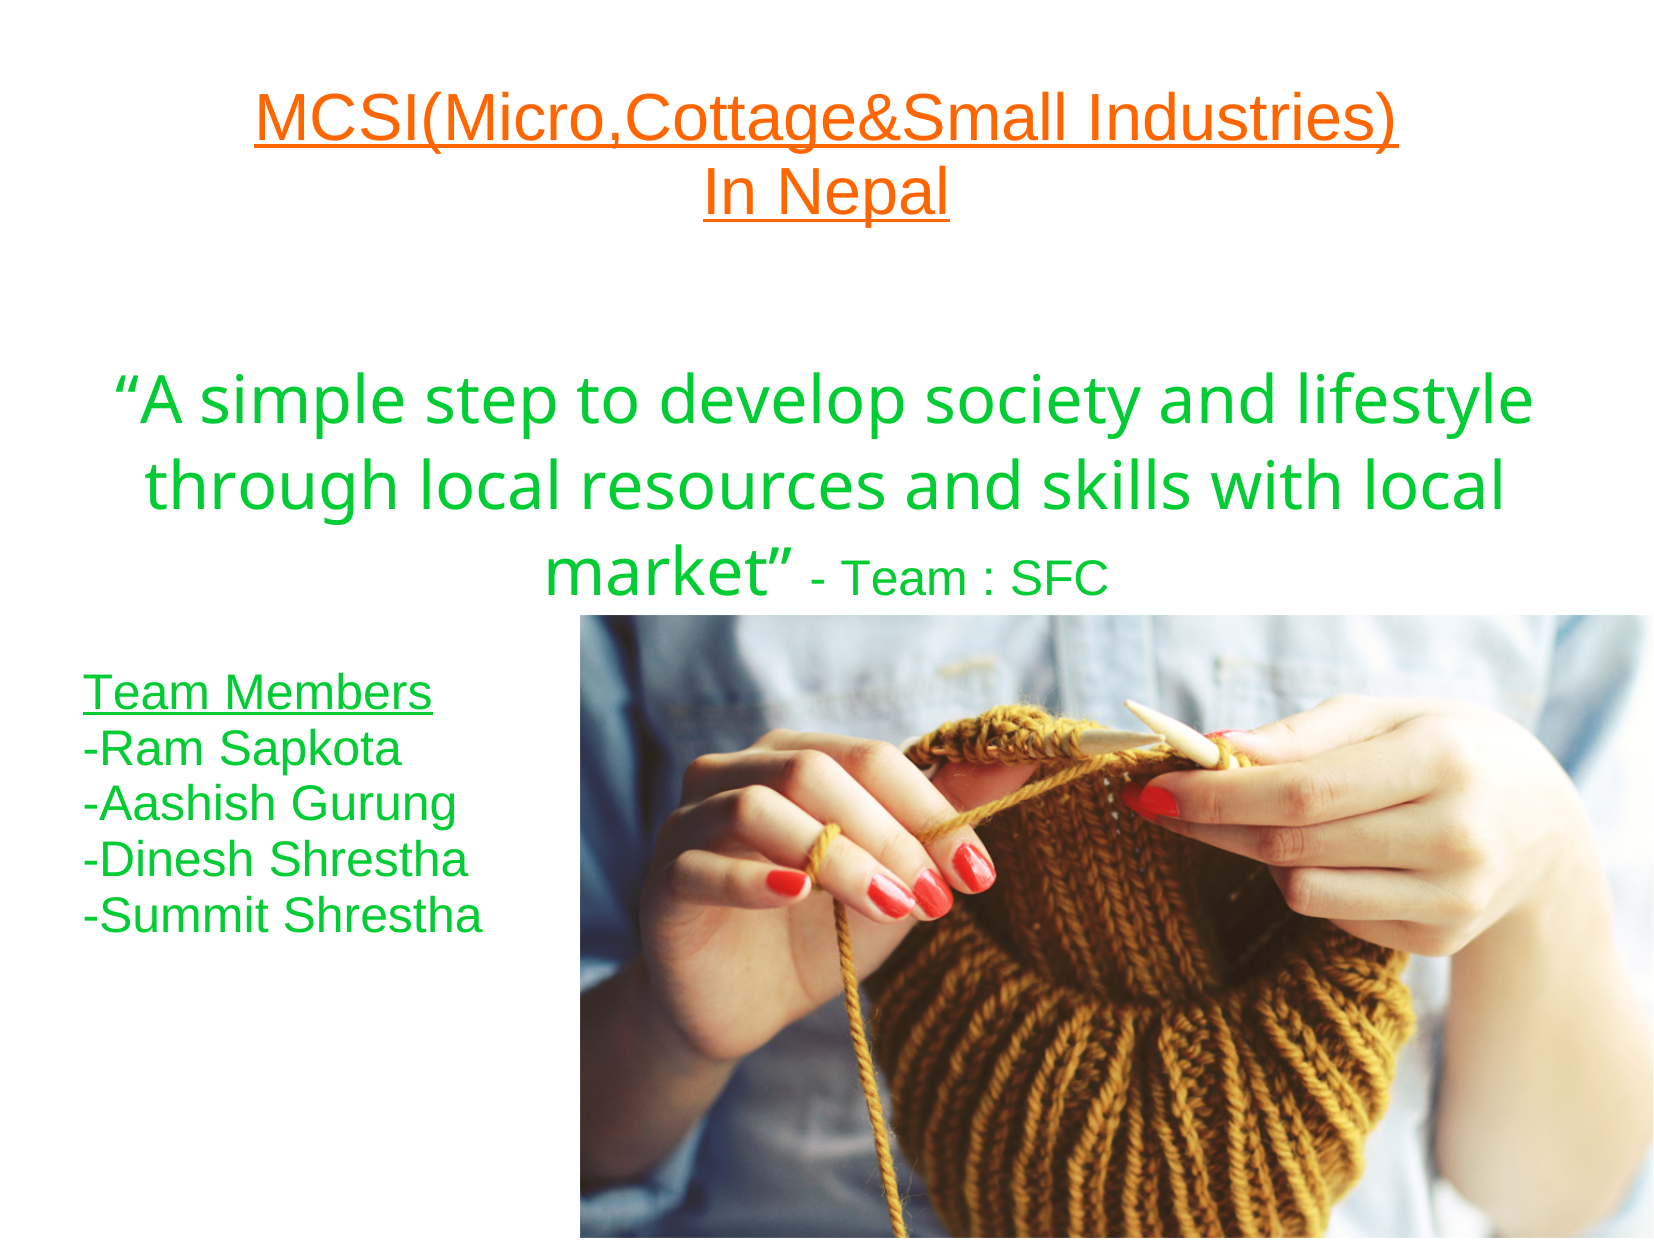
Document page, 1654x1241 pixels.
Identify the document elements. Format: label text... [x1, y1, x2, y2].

title MCSI(Micro,Cottage&Small Industries) In Nepal [82, 49, 1571, 257]
picture [580, 615, 1654, 1238]
subtitle “A simple step to develop society and lifestyle through local resources and skills with local market” - Team : SFC Team Members -Ram Sapkota -Aashish Gurung -Dinesh Shrestha -Summit Shrestha [82, 290, 1571, 1048]
